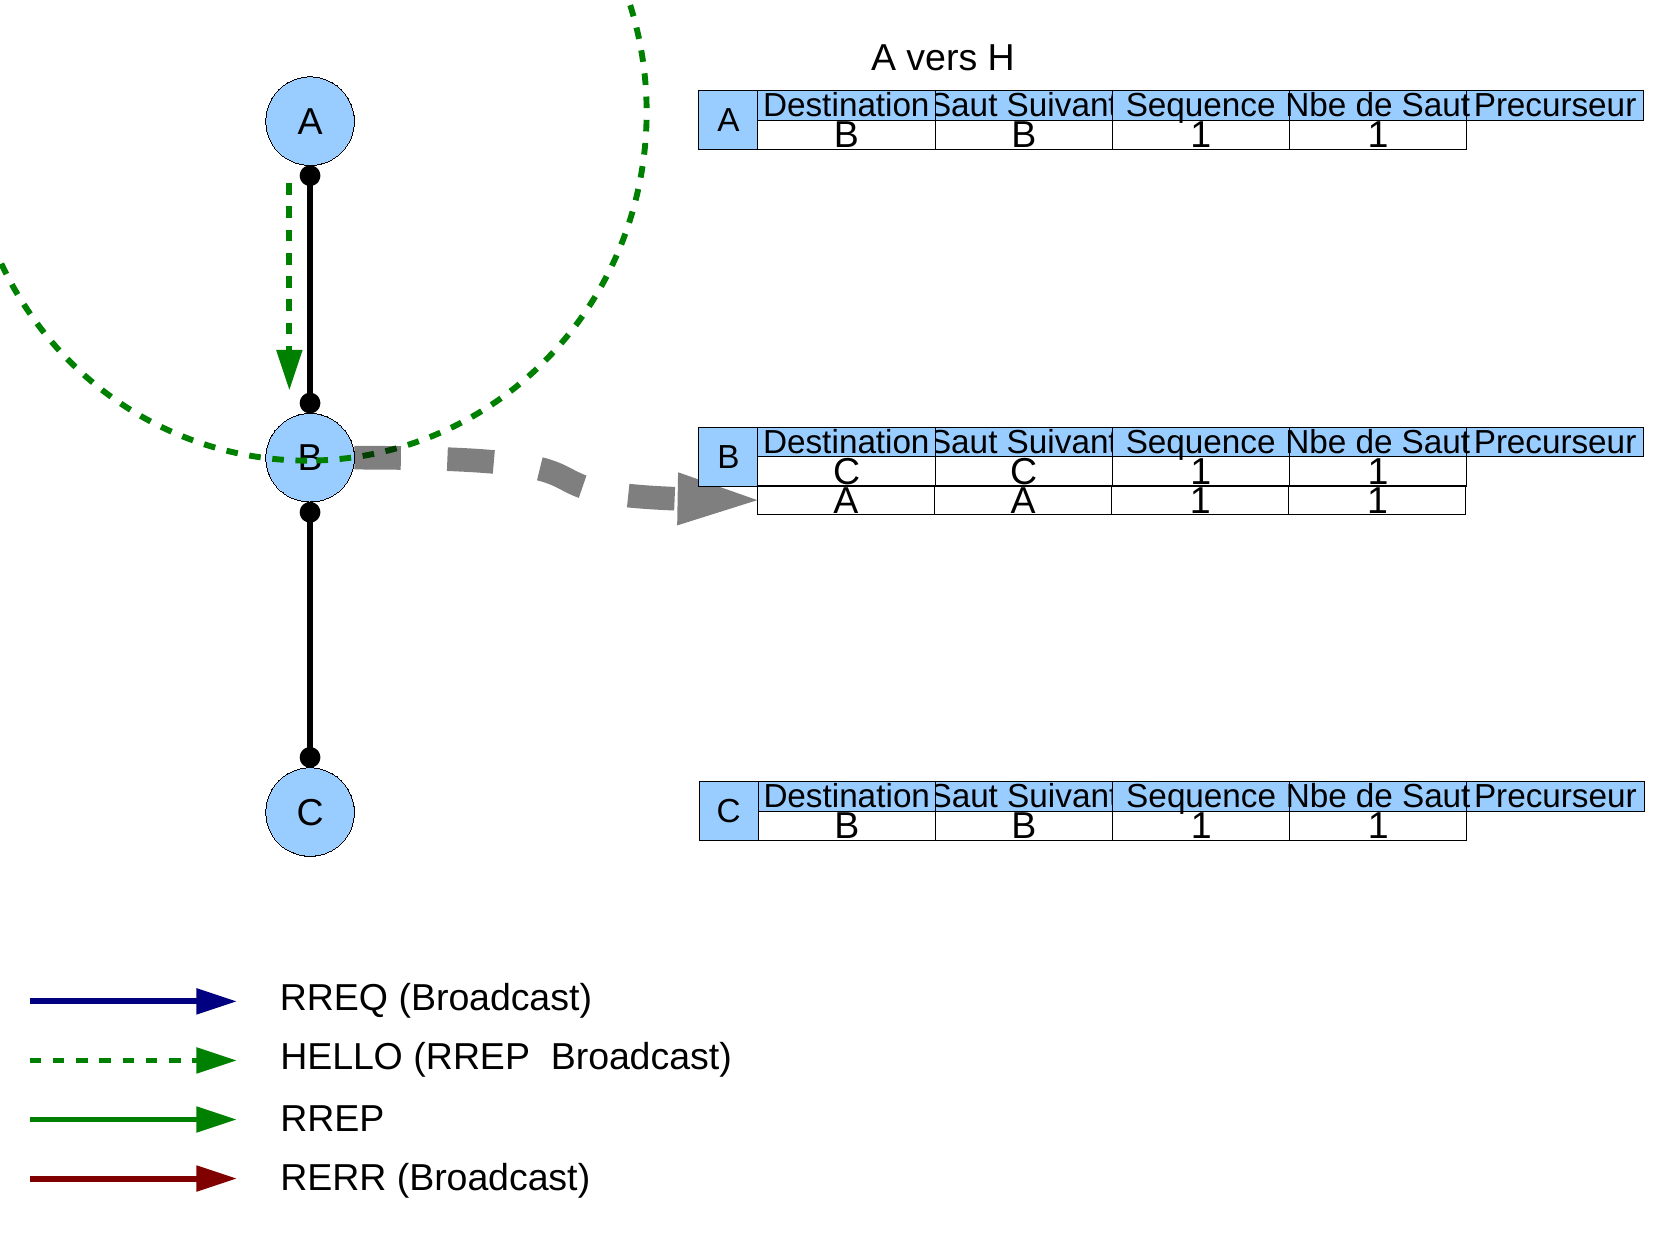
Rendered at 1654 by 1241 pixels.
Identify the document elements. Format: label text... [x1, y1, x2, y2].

text_box Precurseur [1467, 427, 1644, 457]
text_box 1 [1112, 120, 1289, 150]
text_box 1 [1113, 811, 1289, 841]
text_box Nbe de Saut [1289, 427, 1467, 456]
text_box Nbe de Saut [1289, 90, 1467, 120]
text_box Precurseur [1467, 781, 1645, 812]
text_box B [935, 120, 1112, 150]
text_box 1 [1111, 487, 1288, 515]
text_box Destination [758, 90, 936, 120]
text_box Sequence [1112, 90, 1289, 120]
text_box C [757, 456, 935, 487]
text_box B [759, 811, 935, 841]
text_box 1 [1288, 487, 1466, 515]
text_box A [841, 490, 850, 503]
text_box RREP [265, 1089, 381, 1149]
text_box B [698, 427, 758, 487]
text_box HELLO (RREP Broadcast) [265, 1028, 666, 1090]
text_box C [699, 781, 759, 841]
text_box Saut Suivant [936, 427, 1112, 456]
text_box 1 [1289, 120, 1467, 150]
text_box Sequence [1112, 427, 1289, 456]
text_box A [1018, 490, 1027, 503]
text_box C [265, 767, 355, 857]
text_box Destination [758, 427, 936, 456]
text_box 1 [1289, 811, 1467, 841]
text_box Precurseur [1467, 90, 1644, 121]
text_box A [934, 487, 1111, 515]
text_box Sequence [1112, 781, 1289, 811]
text_box Saut Suivant [936, 90, 1112, 120]
text_box A vers H [856, 29, 1004, 90]
text_box Nbe de Saut [1289, 781, 1467, 811]
text_box Saut Suivant [936, 781, 1112, 811]
text_box RERR (Broadcast) [265, 1149, 550, 1211]
text_box C [935, 456, 1112, 487]
text_box B [265, 413, 354, 502]
text_box Destination [759, 781, 936, 811]
text_box B [935, 811, 1113, 841]
text_box RREQ (Broadcast) [265, 969, 552, 1028]
text_box 1 [1112, 456, 1289, 487]
text_box A [757, 487, 934, 515]
text_box B [757, 120, 935, 150]
text_box A [698, 90, 758, 150]
text_box 1 [1289, 456, 1467, 487]
text_box A [265, 76, 355, 166]
